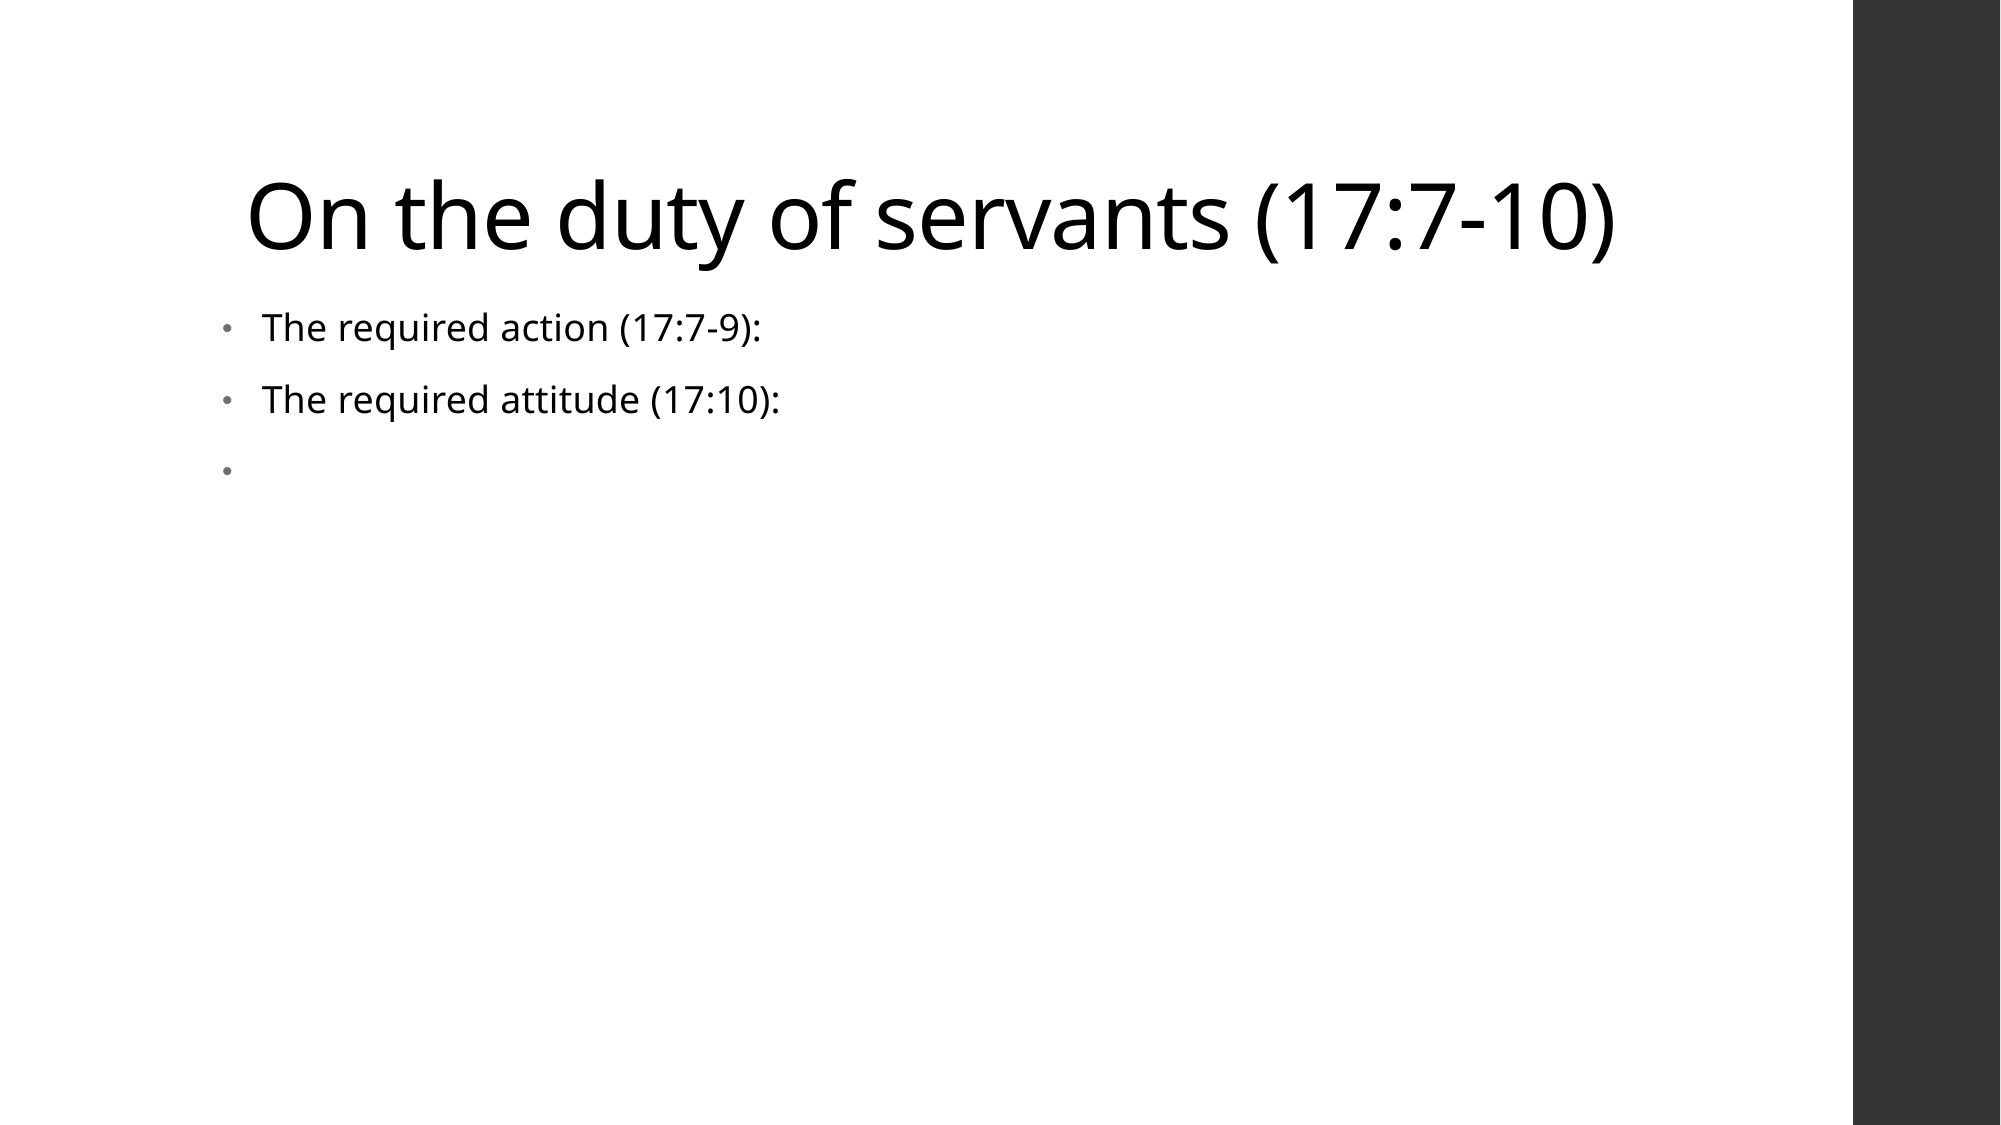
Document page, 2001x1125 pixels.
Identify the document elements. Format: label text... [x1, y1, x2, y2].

list The required action (17:7-9): The required attitude (17:10): [206, 299, 1617, 1014]
title On the duty of servants (17:7-10) [206, 60, 1797, 278]
